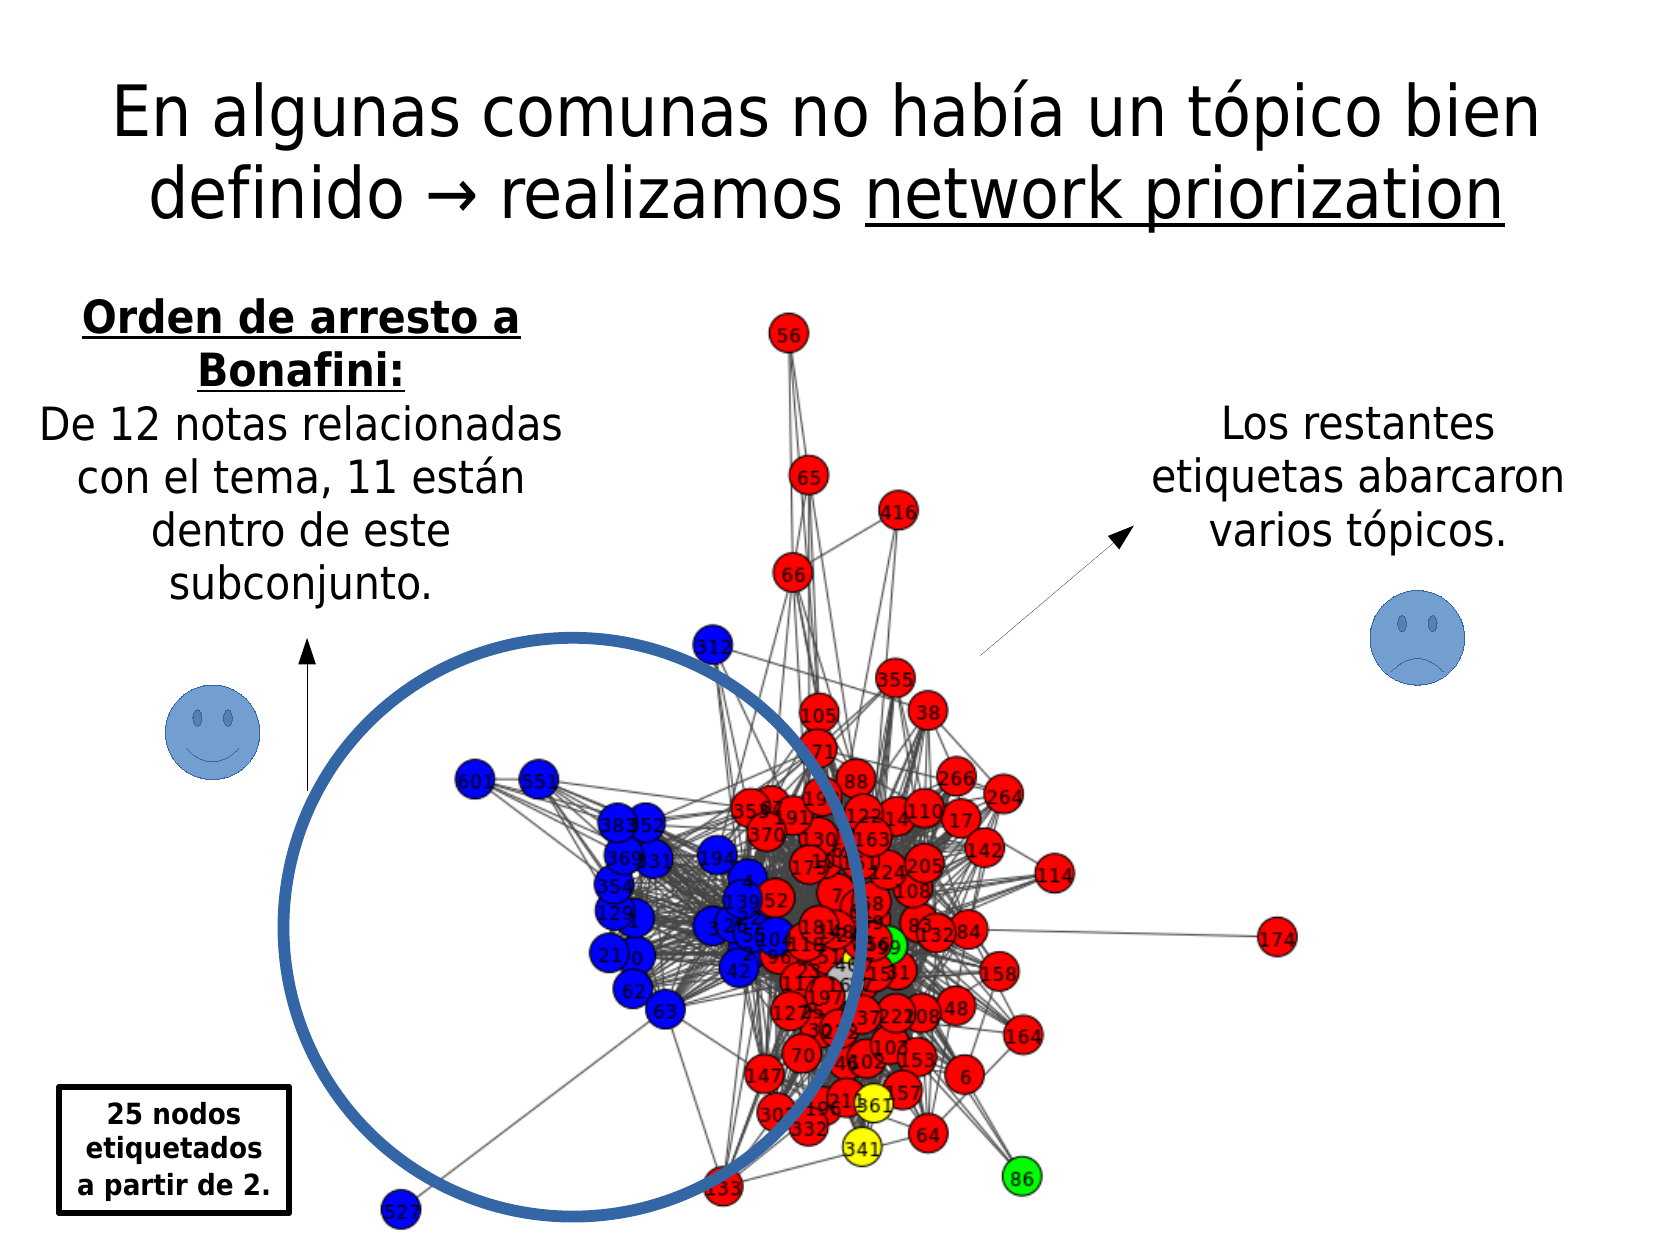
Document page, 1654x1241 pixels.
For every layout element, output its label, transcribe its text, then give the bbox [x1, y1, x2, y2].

text_box Los restantes etiquetas abarcaron varios tópicos. [1110, 389, 1607, 566]
text_box [1370, 590, 1465, 686]
picture [370, 644, 856, 1210]
text_box Orden de arresto a Bonafini: De 12 notas relacionadas con el tema, 11 están dentro de este subconjunto. [23, 283, 579, 620]
picture [370, 302, 1309, 1241]
text_box [165, 685, 260, 780]
title En algunas comunas no había un tópico bien definido → realizamos network priorization [82, 31, 1571, 275]
text_box 25 nodos etiquetados a partir de 2. [59, 1086, 290, 1214]
